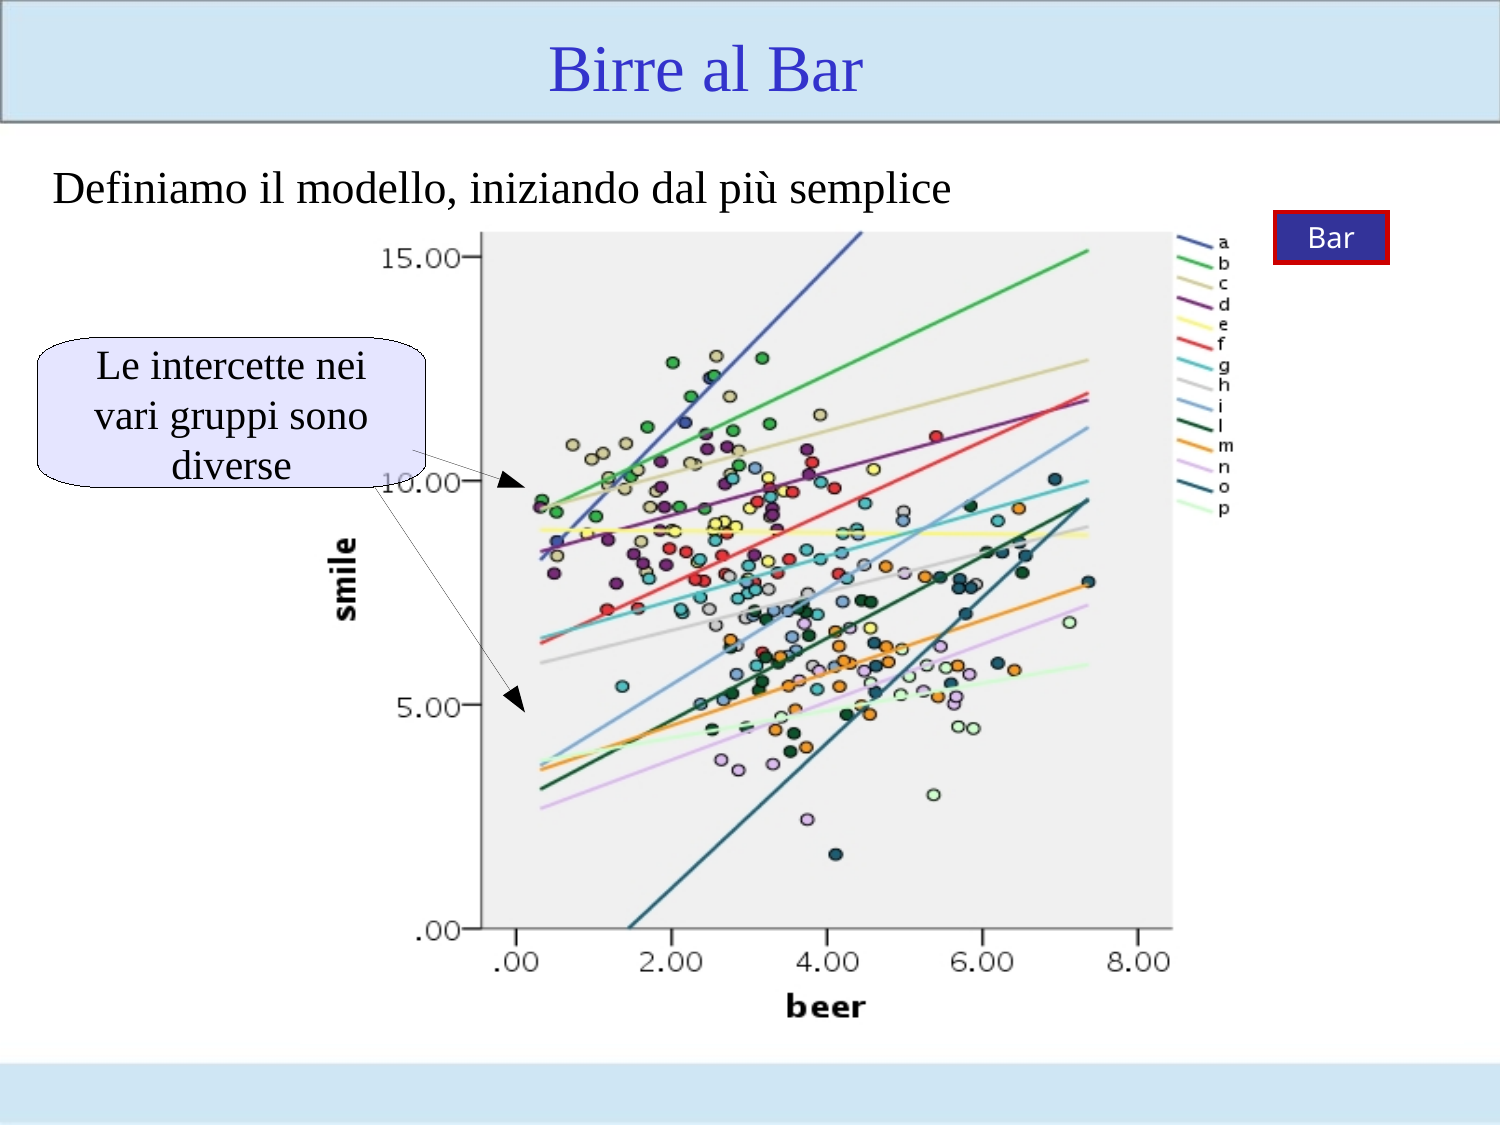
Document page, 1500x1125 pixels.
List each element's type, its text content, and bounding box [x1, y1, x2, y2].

text_box Le intercette nei vari gruppi sono diverse [37, 337, 426, 488]
text_box Definiamo il modello, iniziando dal più semplice [37, 116, 1426, 221]
text_box Bar [1274, 212, 1388, 263]
picture [0, 0, 1500, 1125]
title Birre al Bar [174, 17, 1238, 113]
